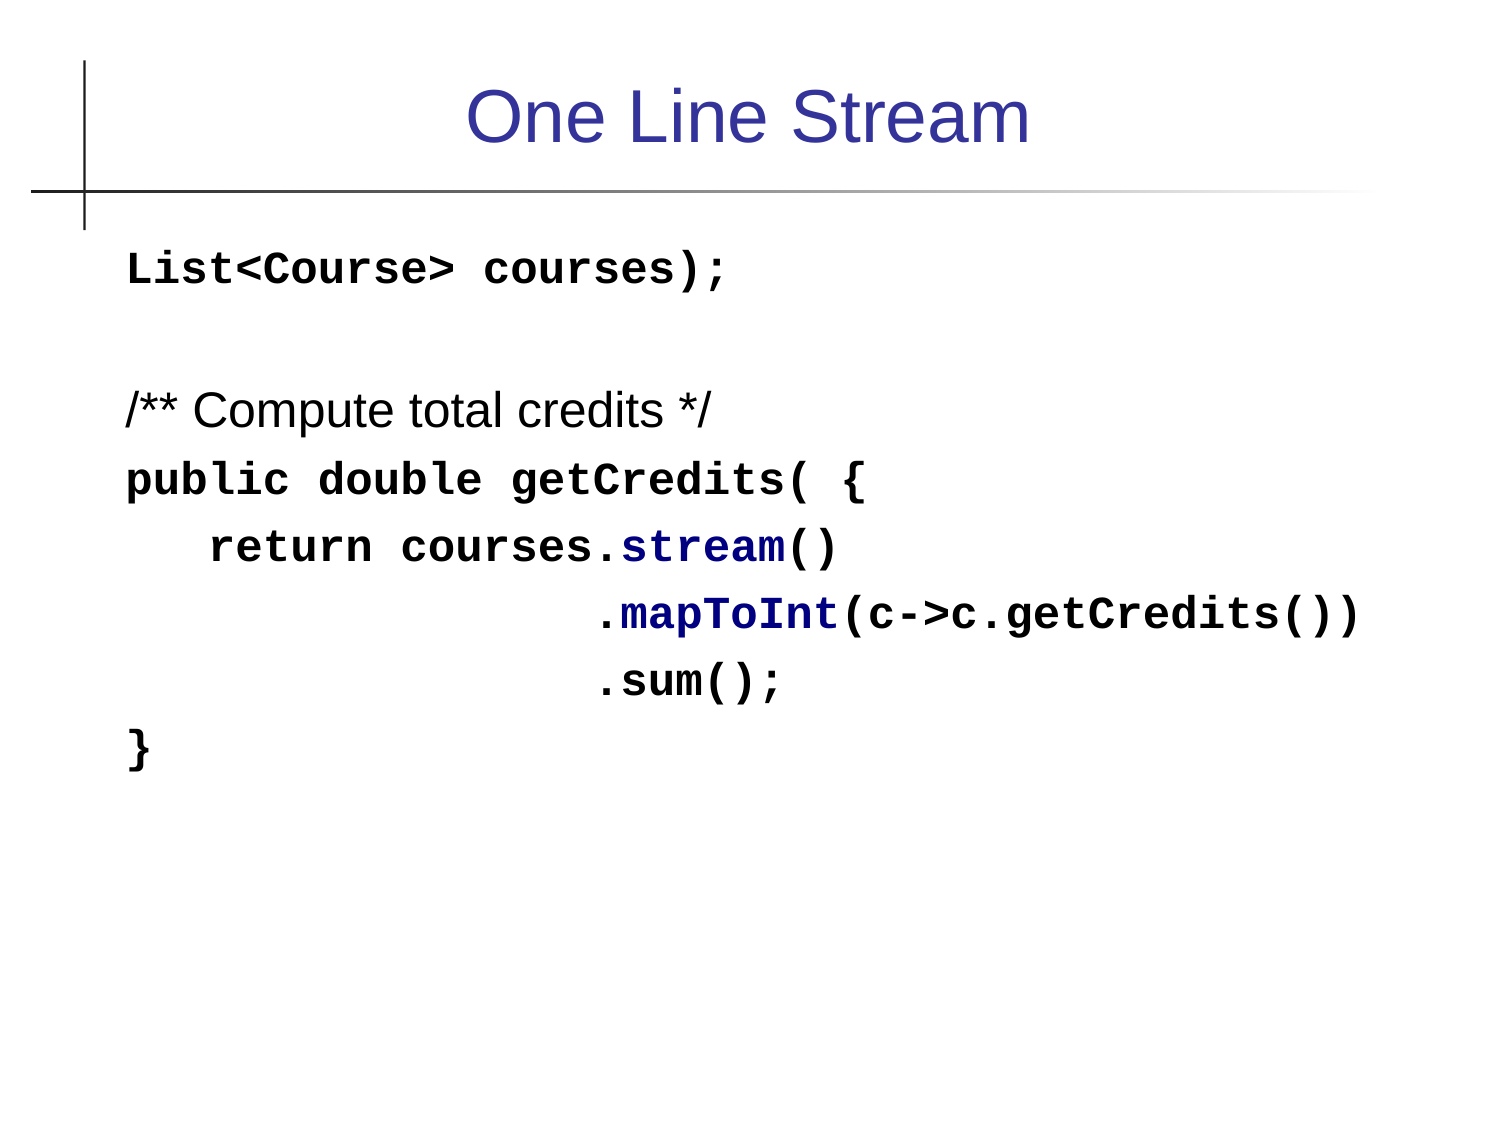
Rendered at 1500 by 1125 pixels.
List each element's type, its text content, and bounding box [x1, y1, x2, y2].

title One Line Stream [100, 42, 1397, 182]
list List<Course> courses); /** Compute total credits */ public double getCredits( { return courses.stream() .mapToInt(c->c.getCredits()) .sum(); } [110, 229, 1408, 960]
